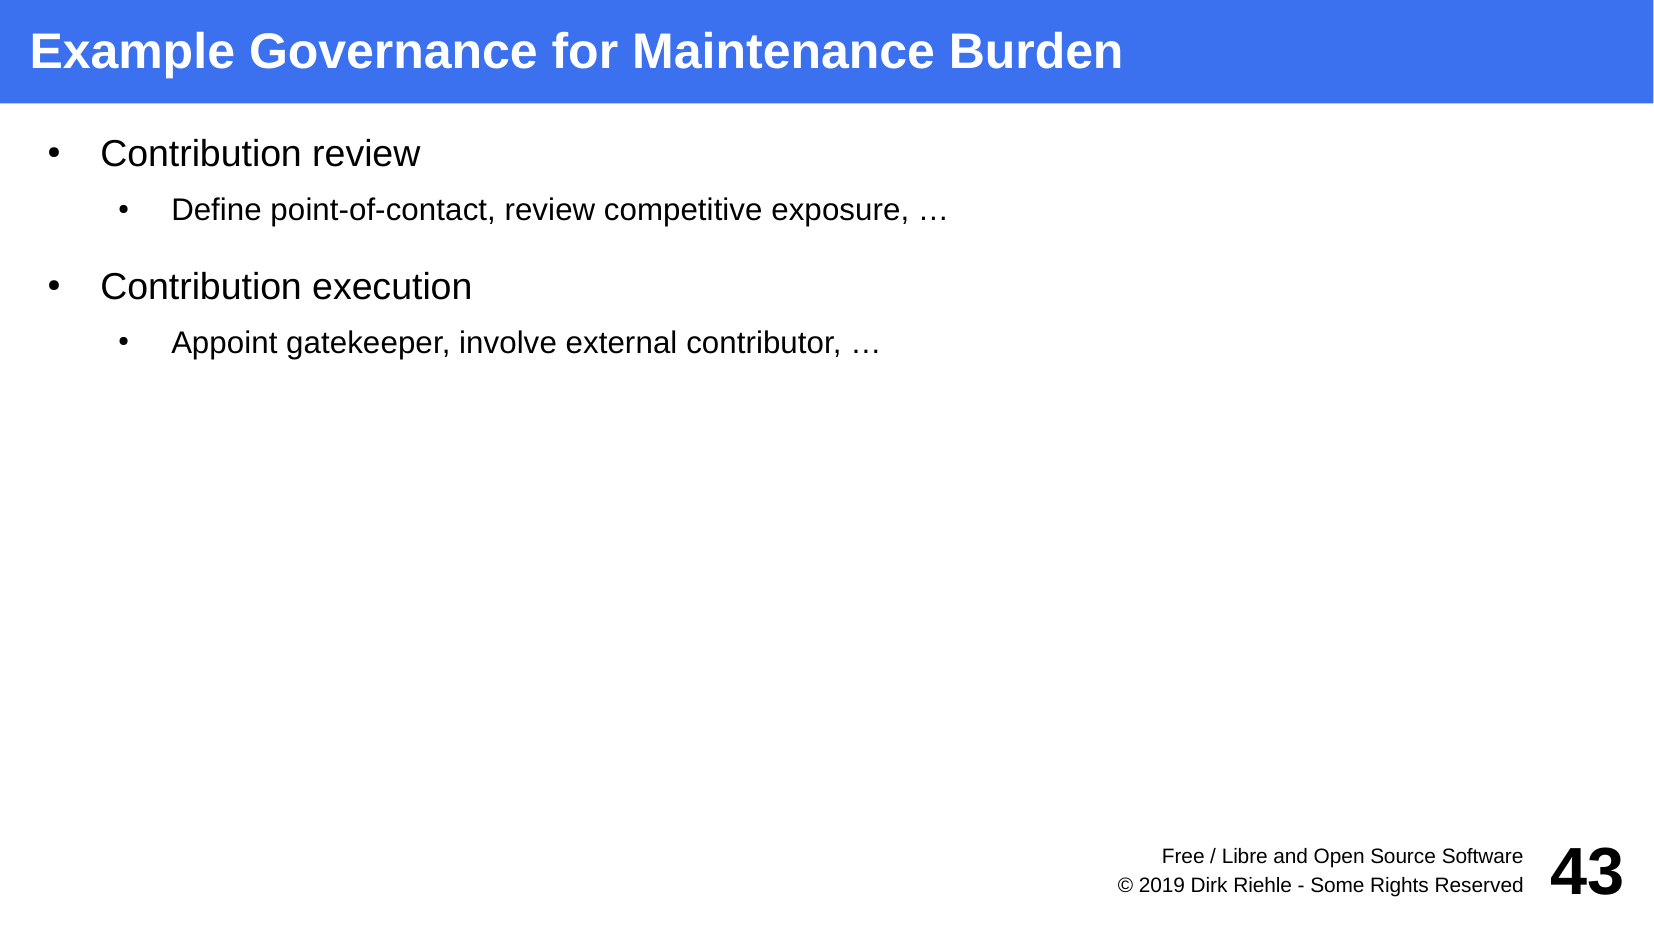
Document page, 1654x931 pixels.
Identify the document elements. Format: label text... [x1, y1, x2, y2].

title Example Governance for Maintenance Burden [0, 0, 1654, 104]
list Contribution review Define point-of-contact, review competitive exposure, … Contribution execution Appoint gatekeeper, involve external contributor, … [29, 132, 1625, 813]
